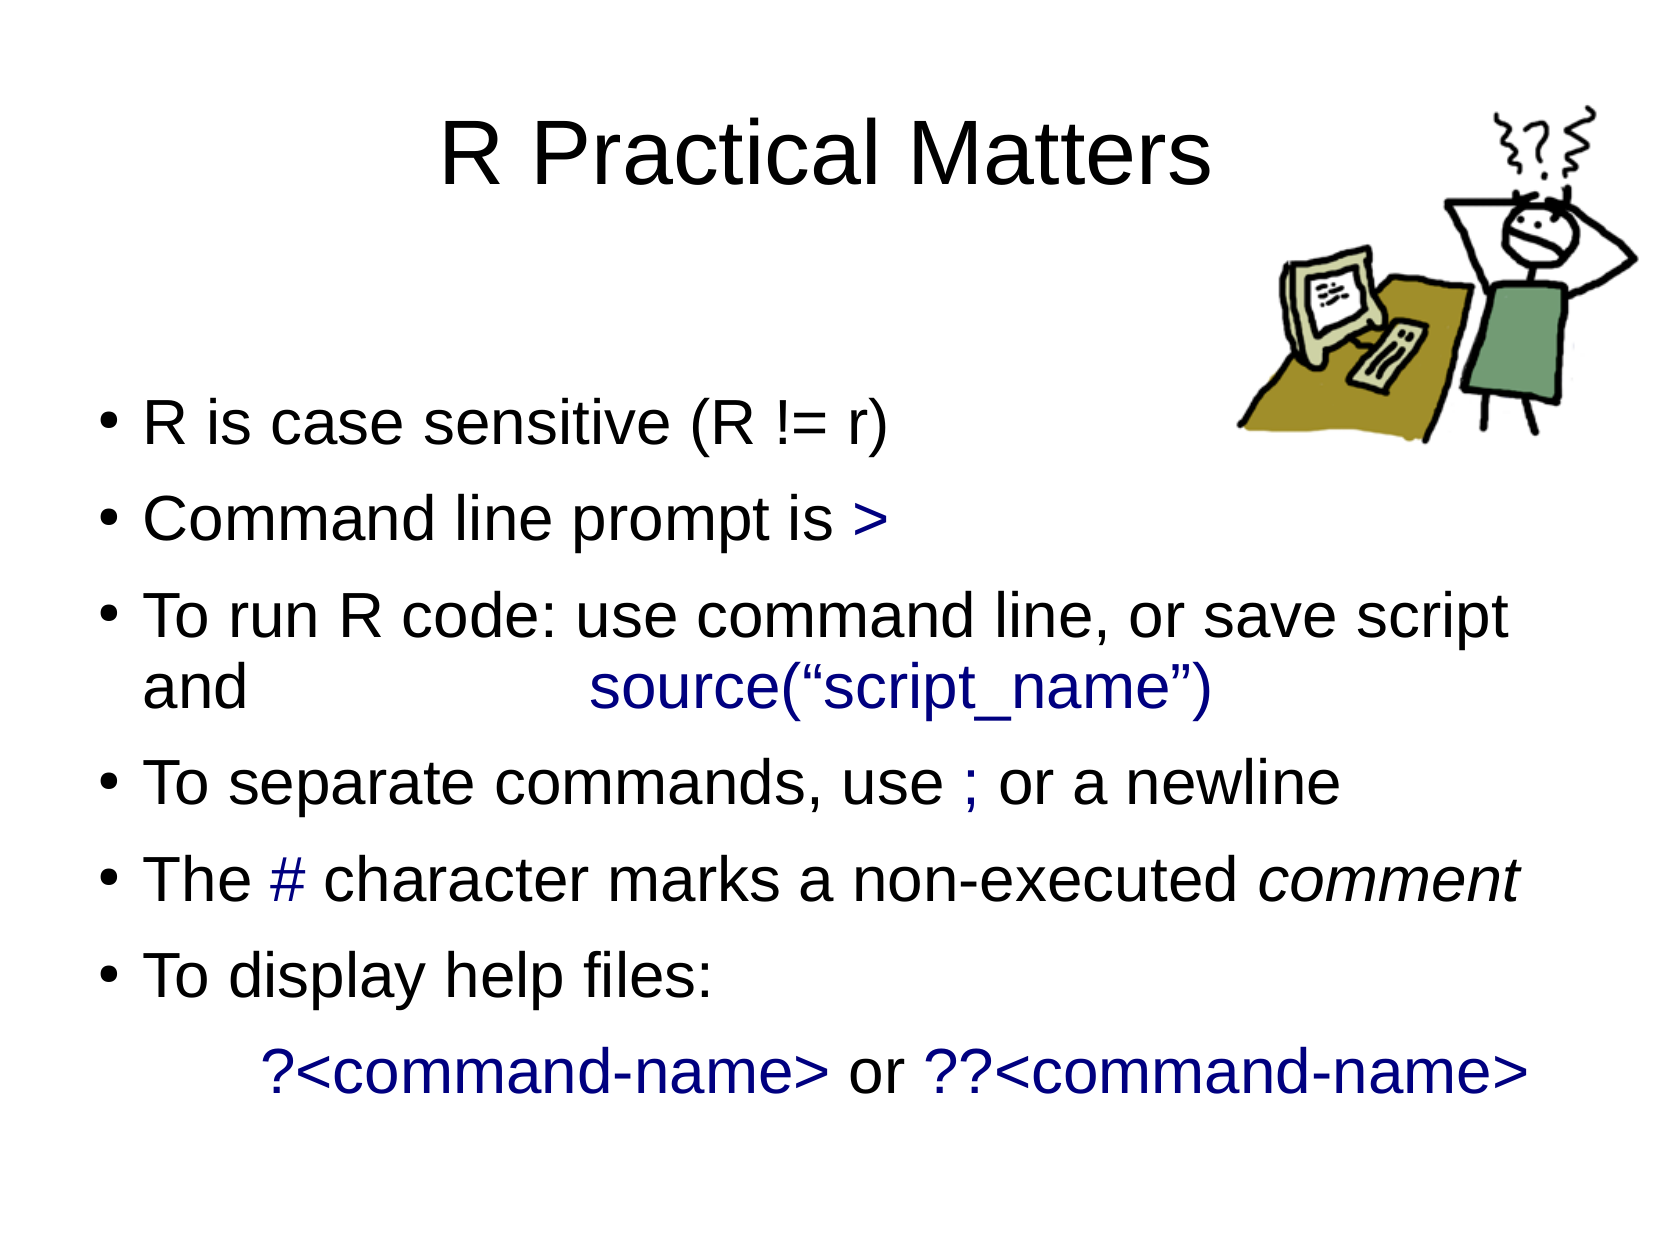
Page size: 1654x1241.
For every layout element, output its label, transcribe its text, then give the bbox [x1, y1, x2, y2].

picture [1215, 93, 1653, 451]
list R is case sensitive (R != r) Command line prompt is > To run R code: use command line, or save script and source(“script_name”) To separate commands, use ; or a newline The # character marks a non-executed comment To display help files: ?<command-name> or ??<command-name> [82, 290, 1538, 1171]
title R Practical Matters [82, 49, 1571, 257]
